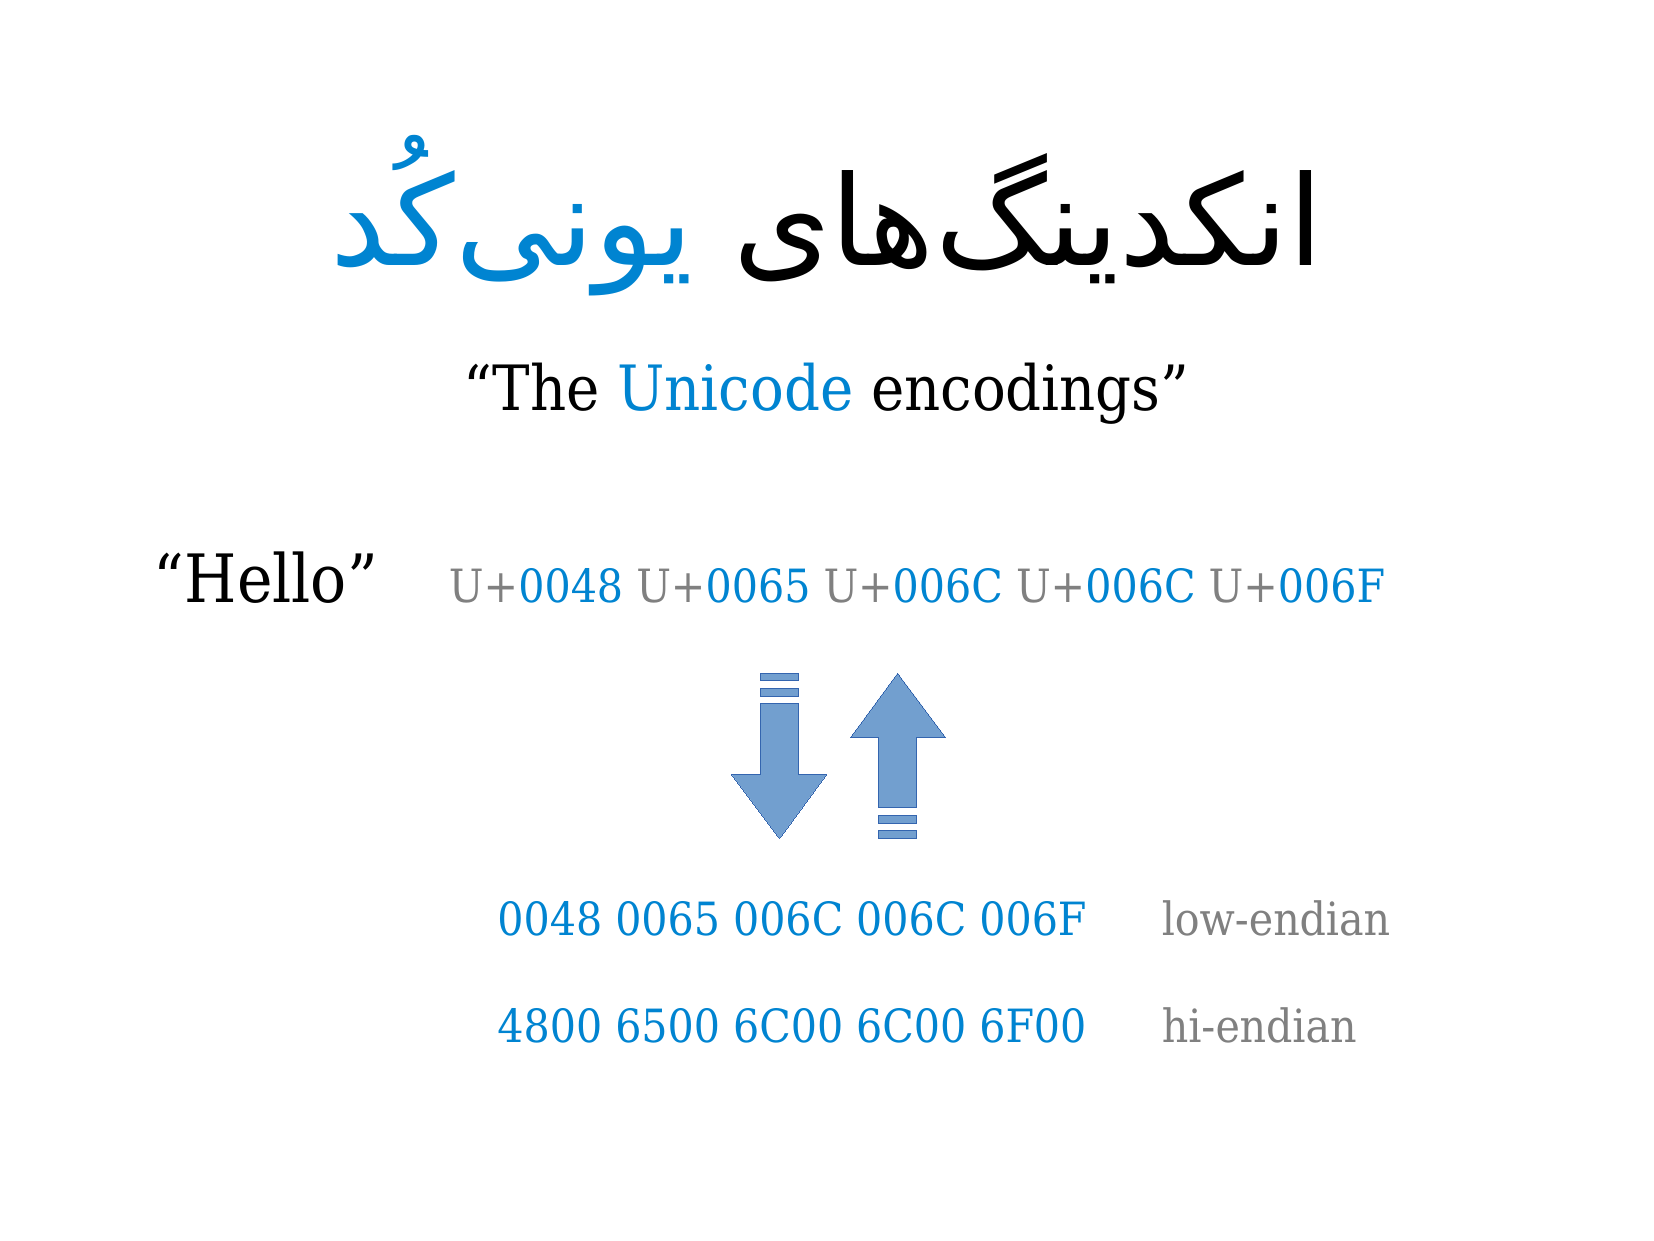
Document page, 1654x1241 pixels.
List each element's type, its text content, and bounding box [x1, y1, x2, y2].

text_box [760, 688, 799, 697]
text_box [878, 815, 917, 824]
text_box [760, 673, 799, 681]
list “Hello” U+0048 U+0065 U+006C U+006C U+006F [82, 540, 1538, 995]
text_box [731, 703, 827, 839]
text_box [878, 830, 917, 839]
text_box [850, 673, 946, 808]
text_box انکدینگ‌های یونی‌کُد “The Unicode encodings” [82, 49, 1571, 526]
text_box 0048 0065 006C 006C 006F low-endian 4800 6500 6C00 6C00 6F00 hi-endian [128, 885, 1406, 1073]
